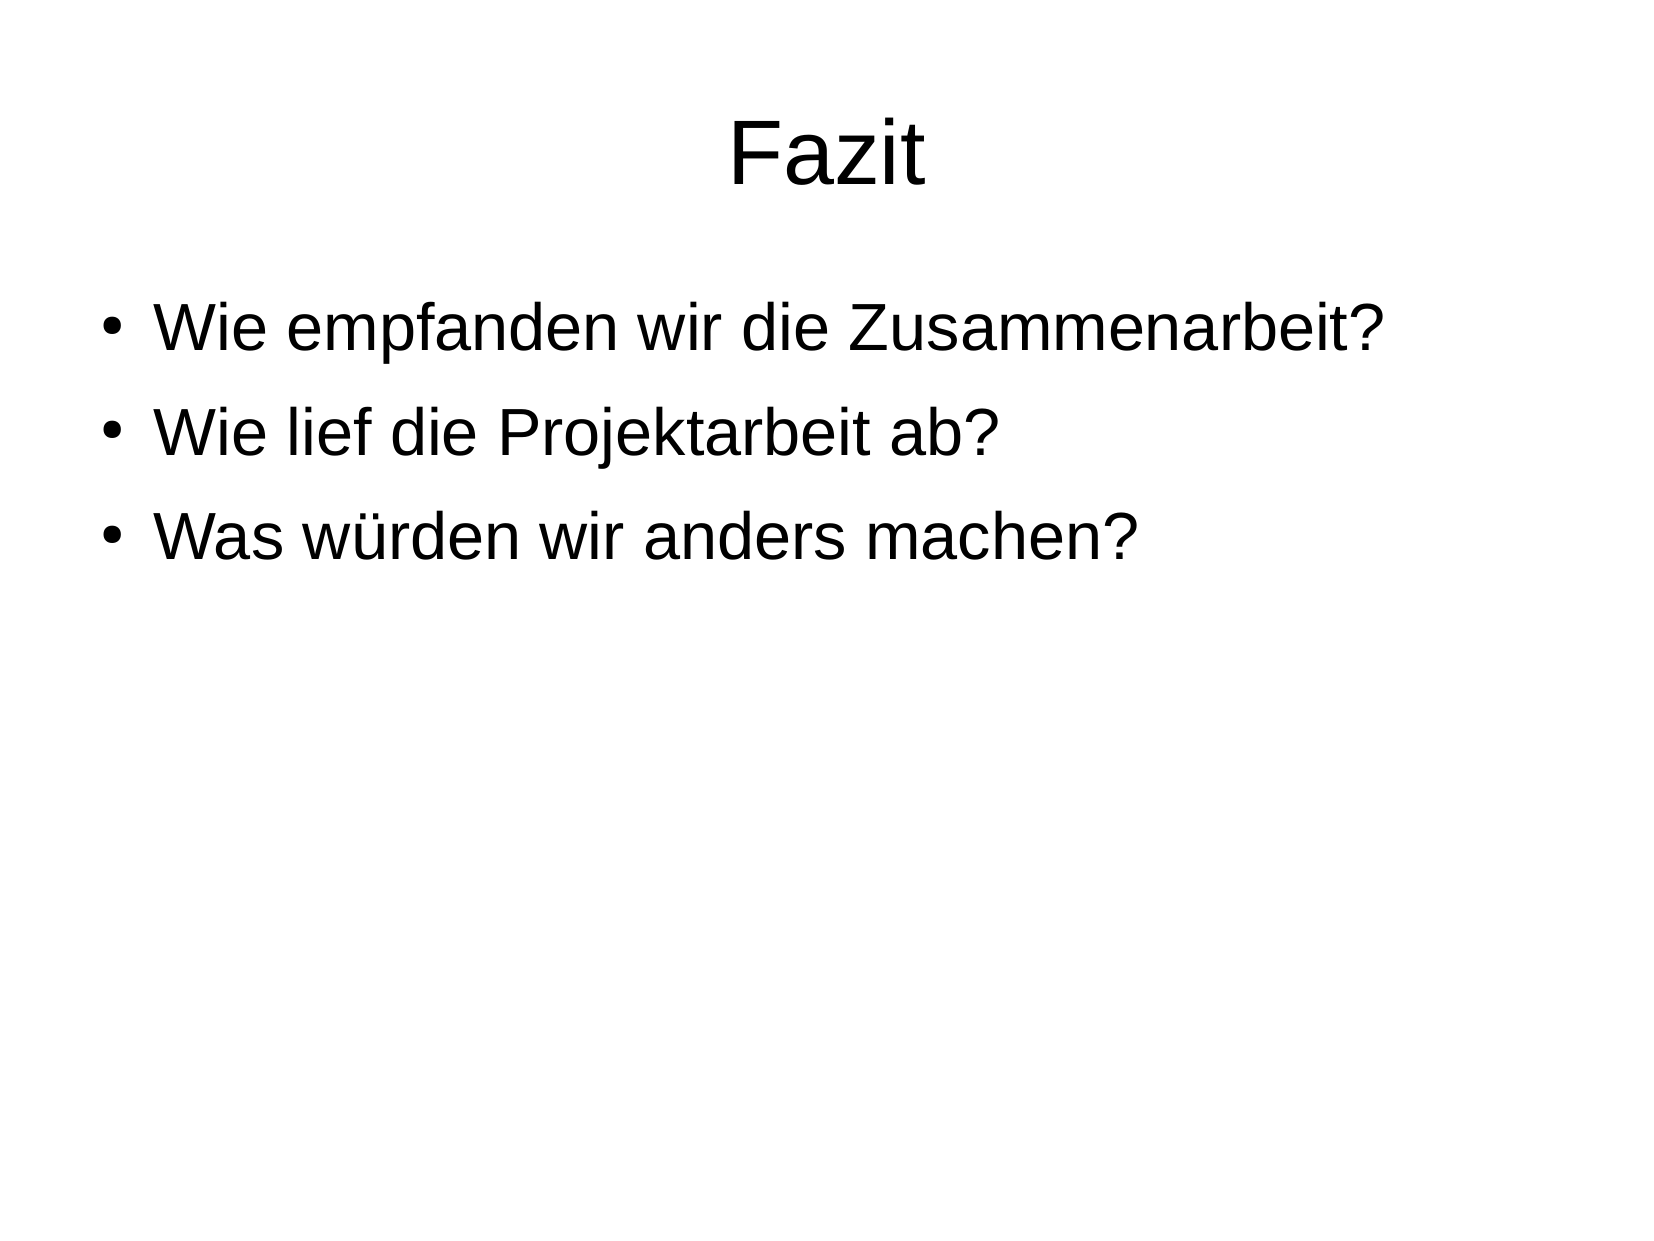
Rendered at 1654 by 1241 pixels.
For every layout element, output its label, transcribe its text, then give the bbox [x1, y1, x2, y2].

list Wie empfanden wir die Zusammenarbeit? Wie lief die Projektarbeit ab? Was würden wir anders machen? [82, 290, 1571, 1010]
title Fazit [82, 49, 1571, 257]
